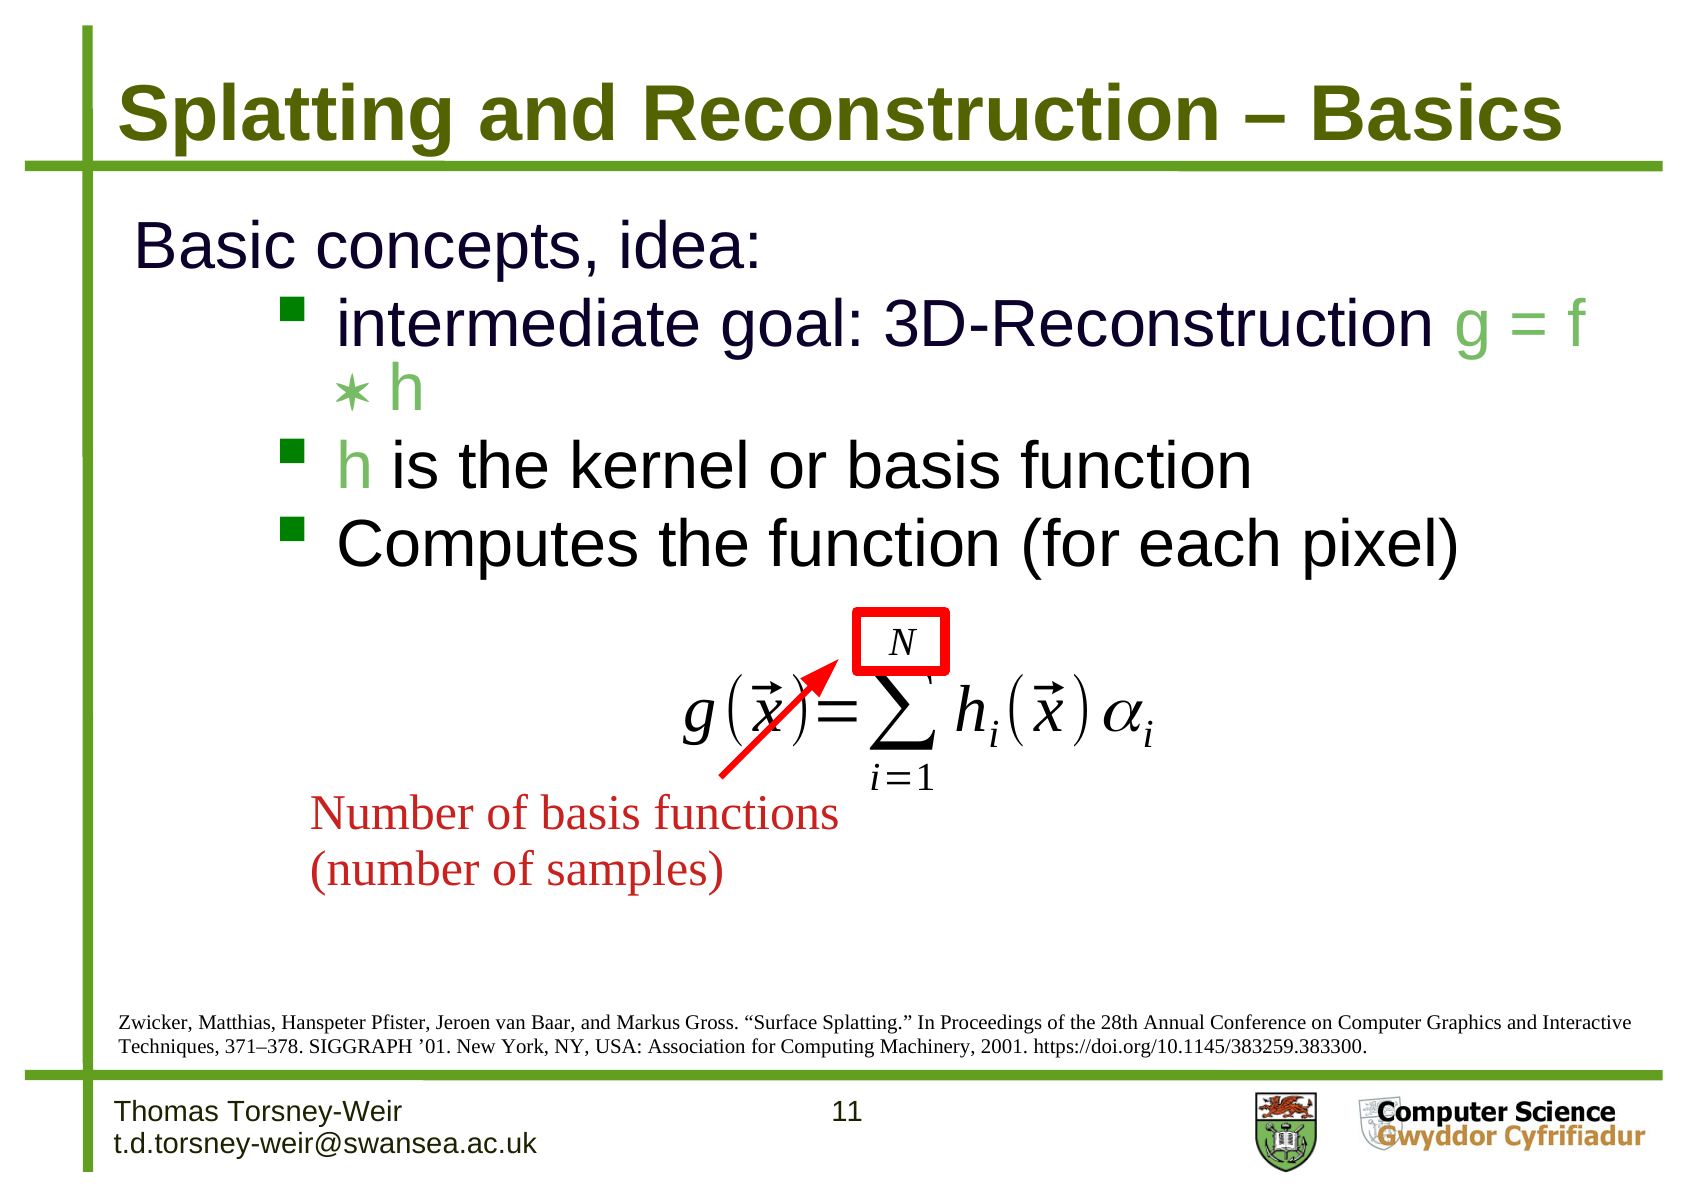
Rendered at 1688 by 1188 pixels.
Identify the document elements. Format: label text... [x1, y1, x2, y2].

text_box Number of basis functions (number of samples) [295, 777, 855, 904]
title Splatting and Reconstruction – Basics [101, 29, 1666, 166]
list Basic concepts, idea: intermediate goal: 3D-Reconstruction g = f  h h is the kernel or basis function Computes the function (for each pixel) [117, 209, 1624, 1003]
chart [674, 620, 1161, 800]
picture [1240, 1092, 1654, 1173]
text_box Zwicker, Matthias, Hanspeter Pfister, Jeroen van Baar, and Markus Gross. “Surface Splatting.” In Proceedings of the 28th Annual Conference on Computer Graphics and Interactive Techniques, 371–378. SIGGRAPH ’01. New York, NY, USA: Association for Computing Machinery, 2001. https://doi.org/10.1145/383259.383300. [103, 1003, 1654, 1066]
chart [861, 620, 940, 666]
